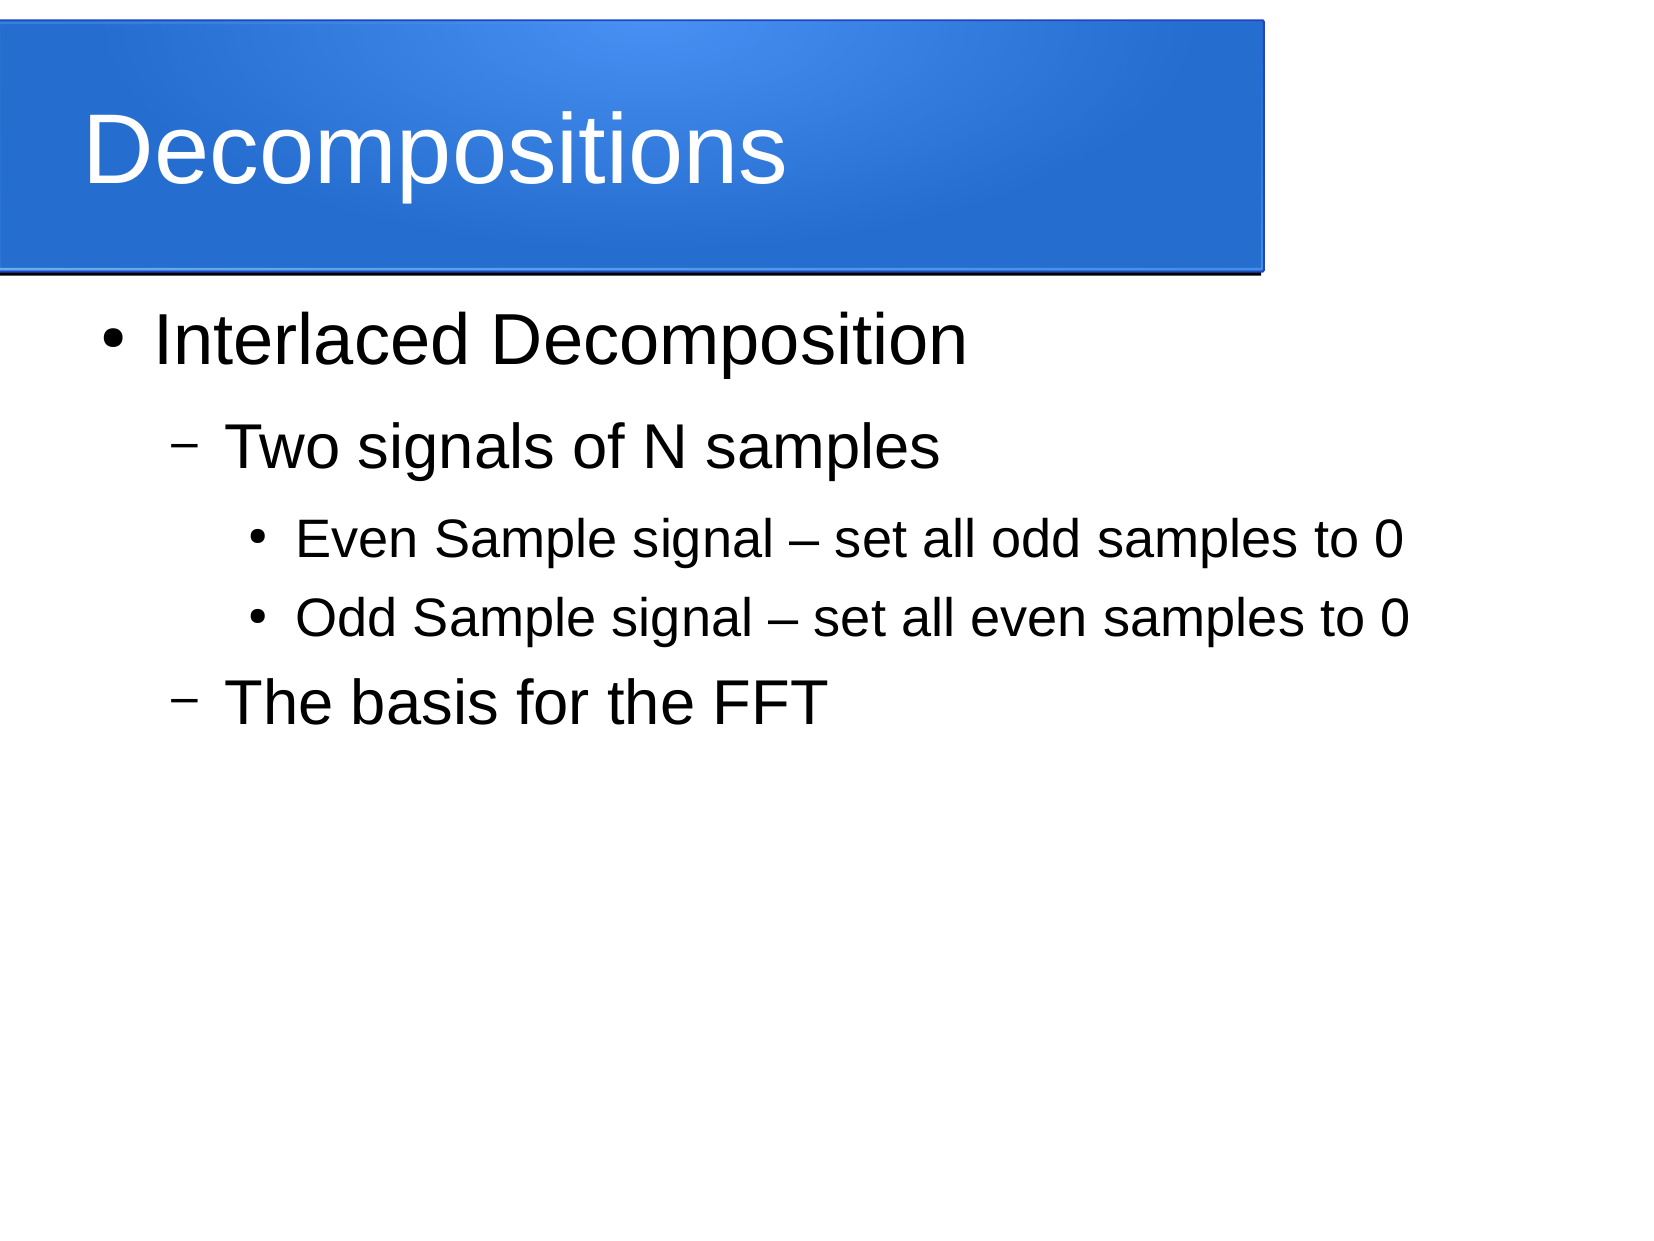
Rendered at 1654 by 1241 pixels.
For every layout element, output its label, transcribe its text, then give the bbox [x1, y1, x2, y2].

title Decompositions [82, 47, 1235, 252]
list Interlaced Decomposition Two signals of N samples Even Sample signal – set all odd samples to 0 Odd Sample signal – set all even samples to 0 The basis for the FFT [82, 299, 1571, 1019]
